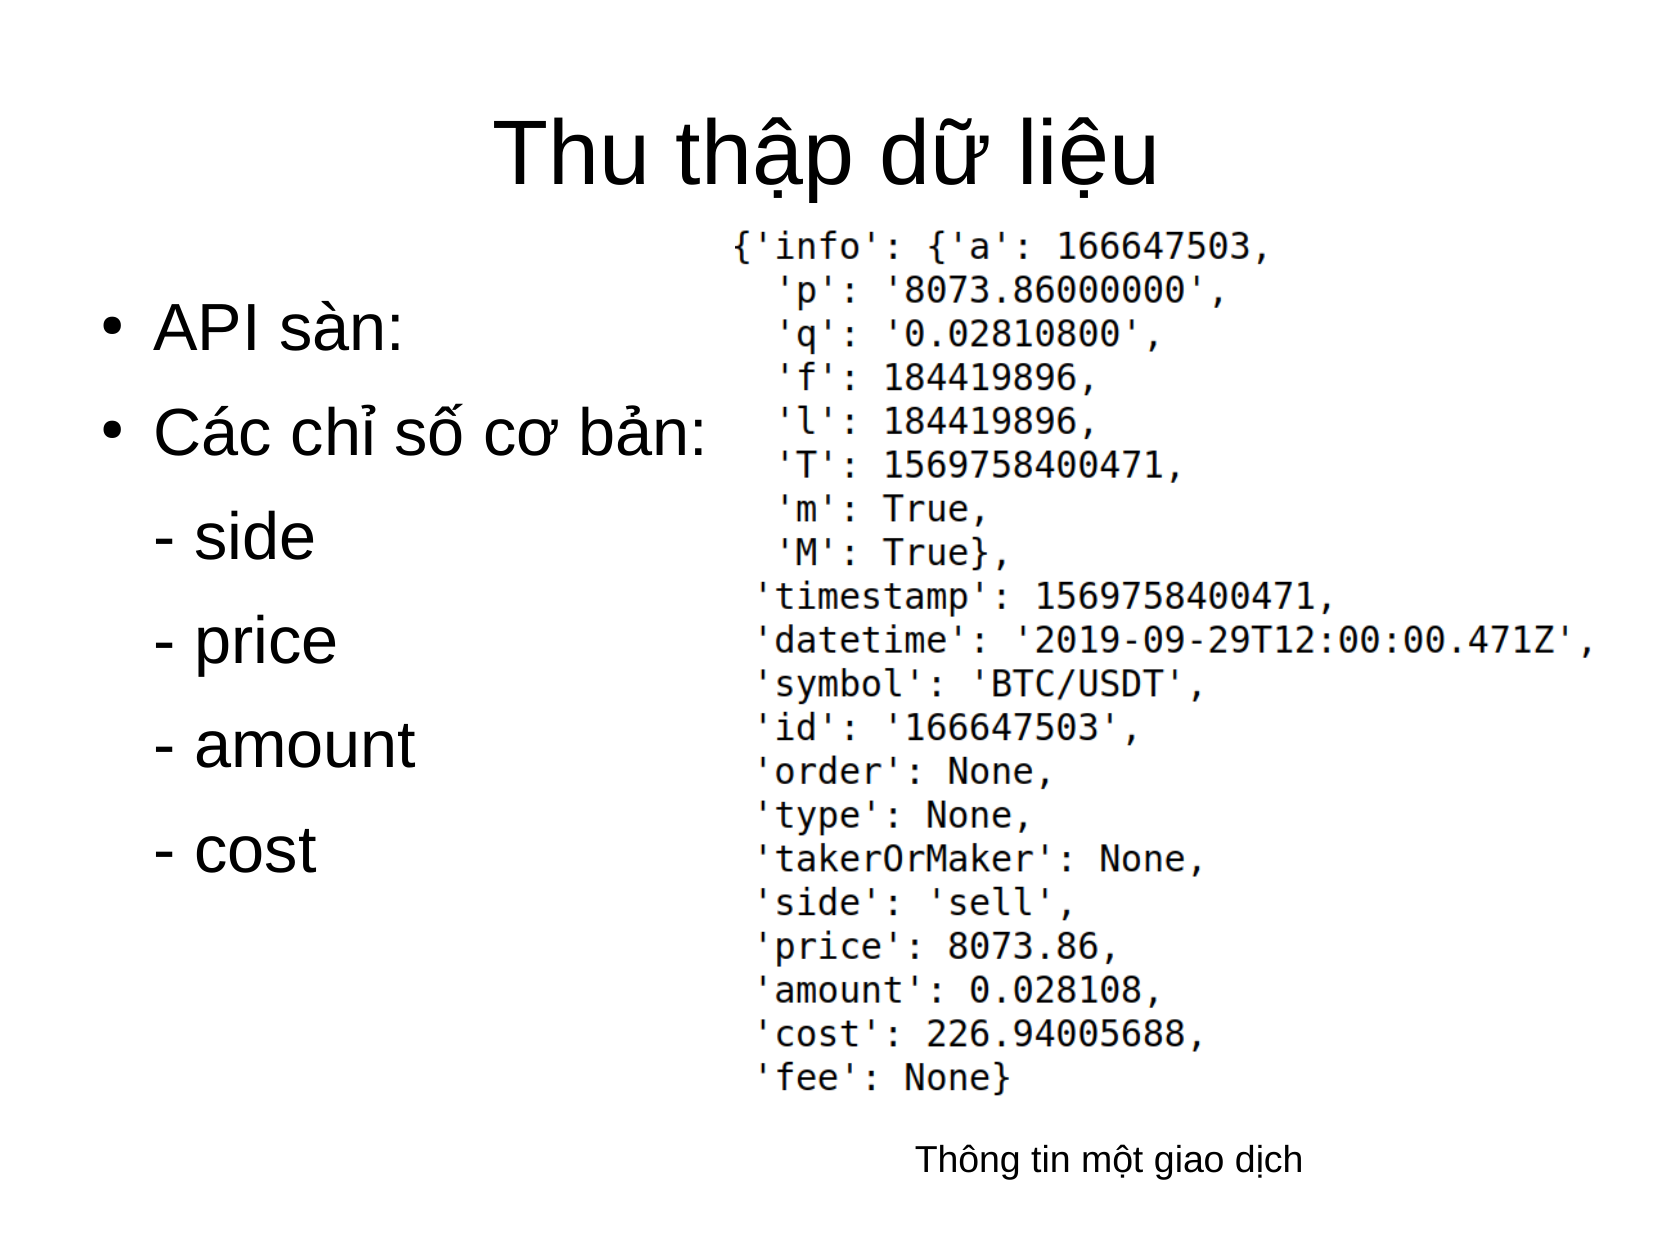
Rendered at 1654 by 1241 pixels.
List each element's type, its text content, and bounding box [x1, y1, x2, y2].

text_box Thông tin một giao dịch [900, 1131, 1396, 1241]
title Thu thập dữ liệu [82, 49, 1571, 257]
picture [735, 223, 1603, 1126]
list API sàn: Các chỉ số cơ bản: - side - price - amount - cost [82, 290, 735, 1010]
